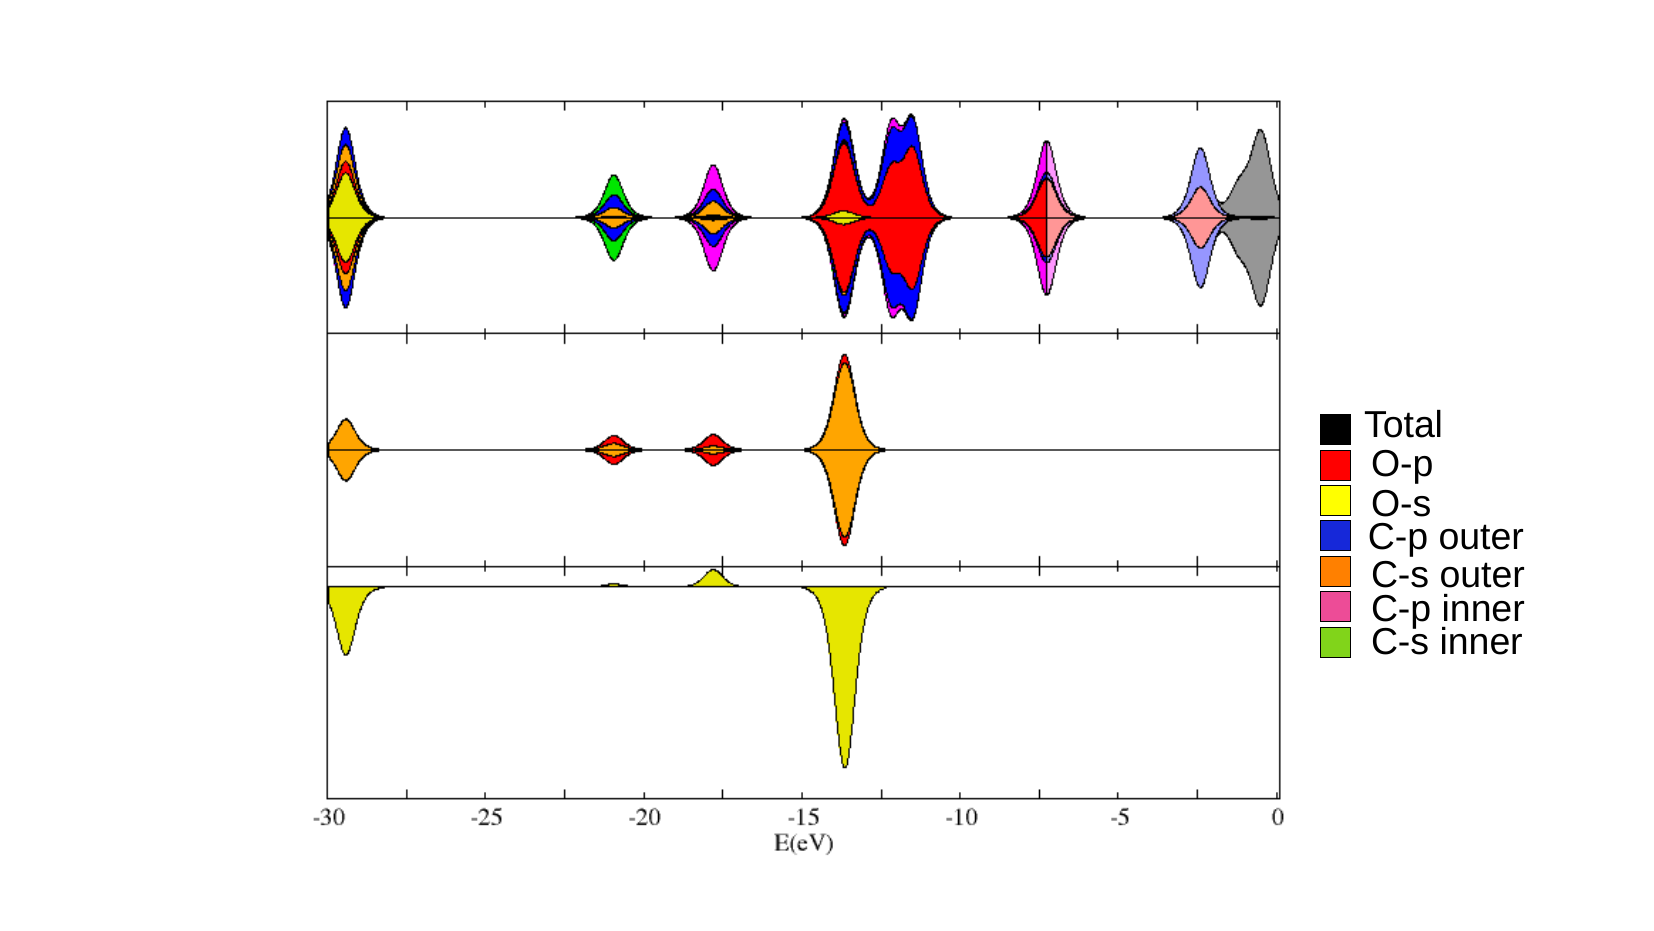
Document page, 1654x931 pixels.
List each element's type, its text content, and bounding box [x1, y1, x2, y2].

text_box [1320, 485, 1351, 516]
text_box [1320, 414, 1349, 445]
text_box C-s outer [1356, 546, 1541, 604]
text_box [1320, 627, 1351, 658]
picture [240, 14, 1366, 885]
text_box O-s [1356, 474, 1447, 507]
text_box C-s inner [1356, 612, 1538, 670]
text_box Total [1349, 396, 1459, 454]
text_box [1320, 450, 1351, 481]
text_box [1320, 556, 1351, 587]
text_box O-p [1356, 435, 1449, 493]
text_box C-p outer [1353, 507, 1539, 565]
text_box [1320, 520, 1351, 551]
text_box [1320, 591, 1351, 622]
text_box C-p inner [1356, 579, 1540, 637]
